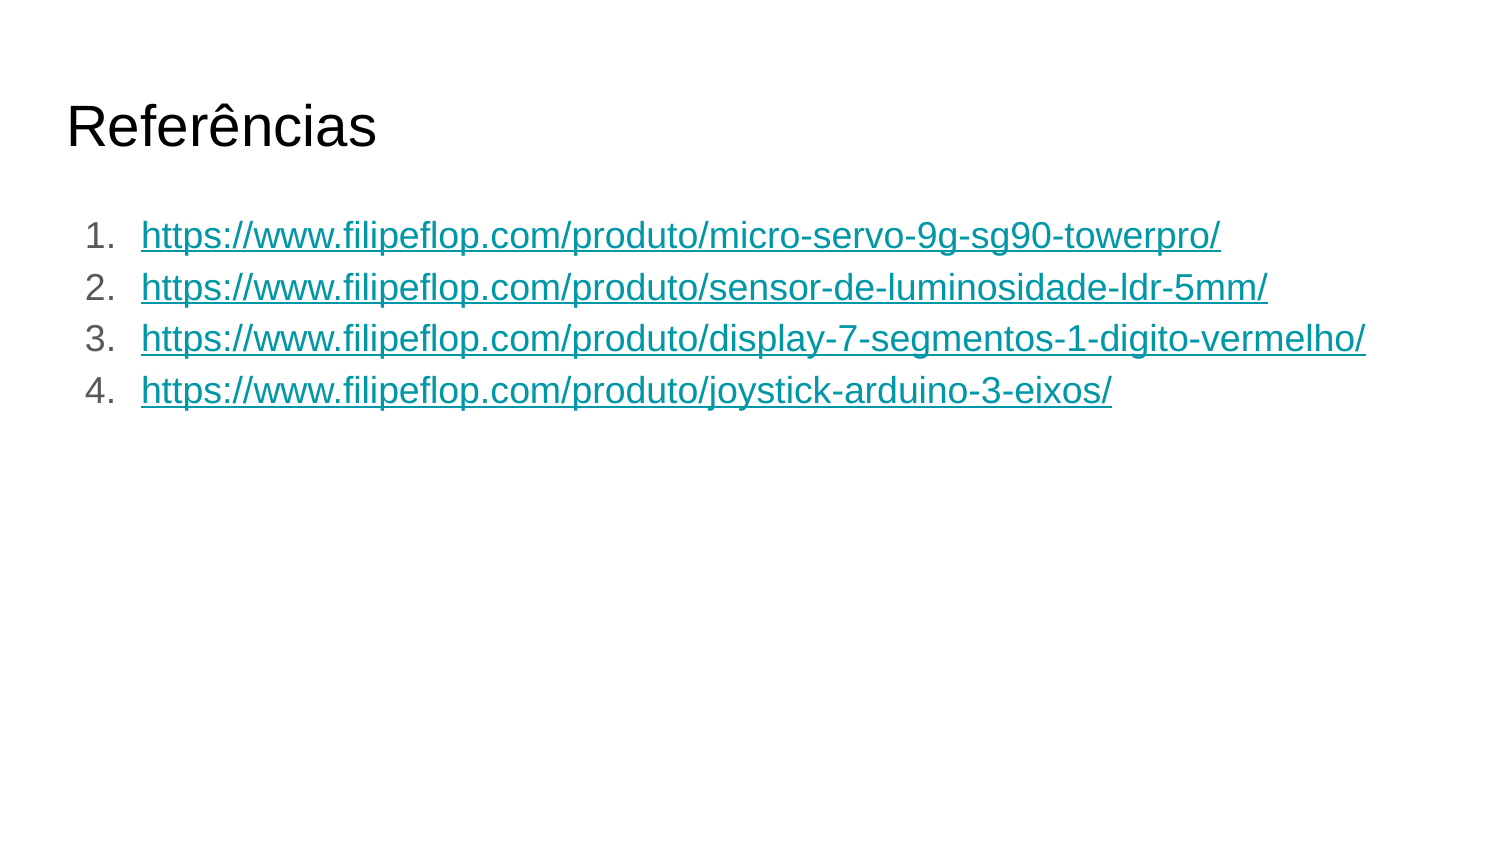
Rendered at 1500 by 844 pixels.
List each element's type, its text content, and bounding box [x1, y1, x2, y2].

list https://www.filipeflop.com/produto/micro-servo-9g-sg90-towerpro/ https://www.filipeflop.com/produto/sensor-de-luminosidade-ldr-5mm/ https://www.filipeflop.com/produto/display-7-segmentos-1-digito-vermelho/ https://www.filipeflop.com/produto/joystick-arduino-3-eixos/ [51, 189, 1449, 750]
title Referências [51, 72, 1449, 167]
